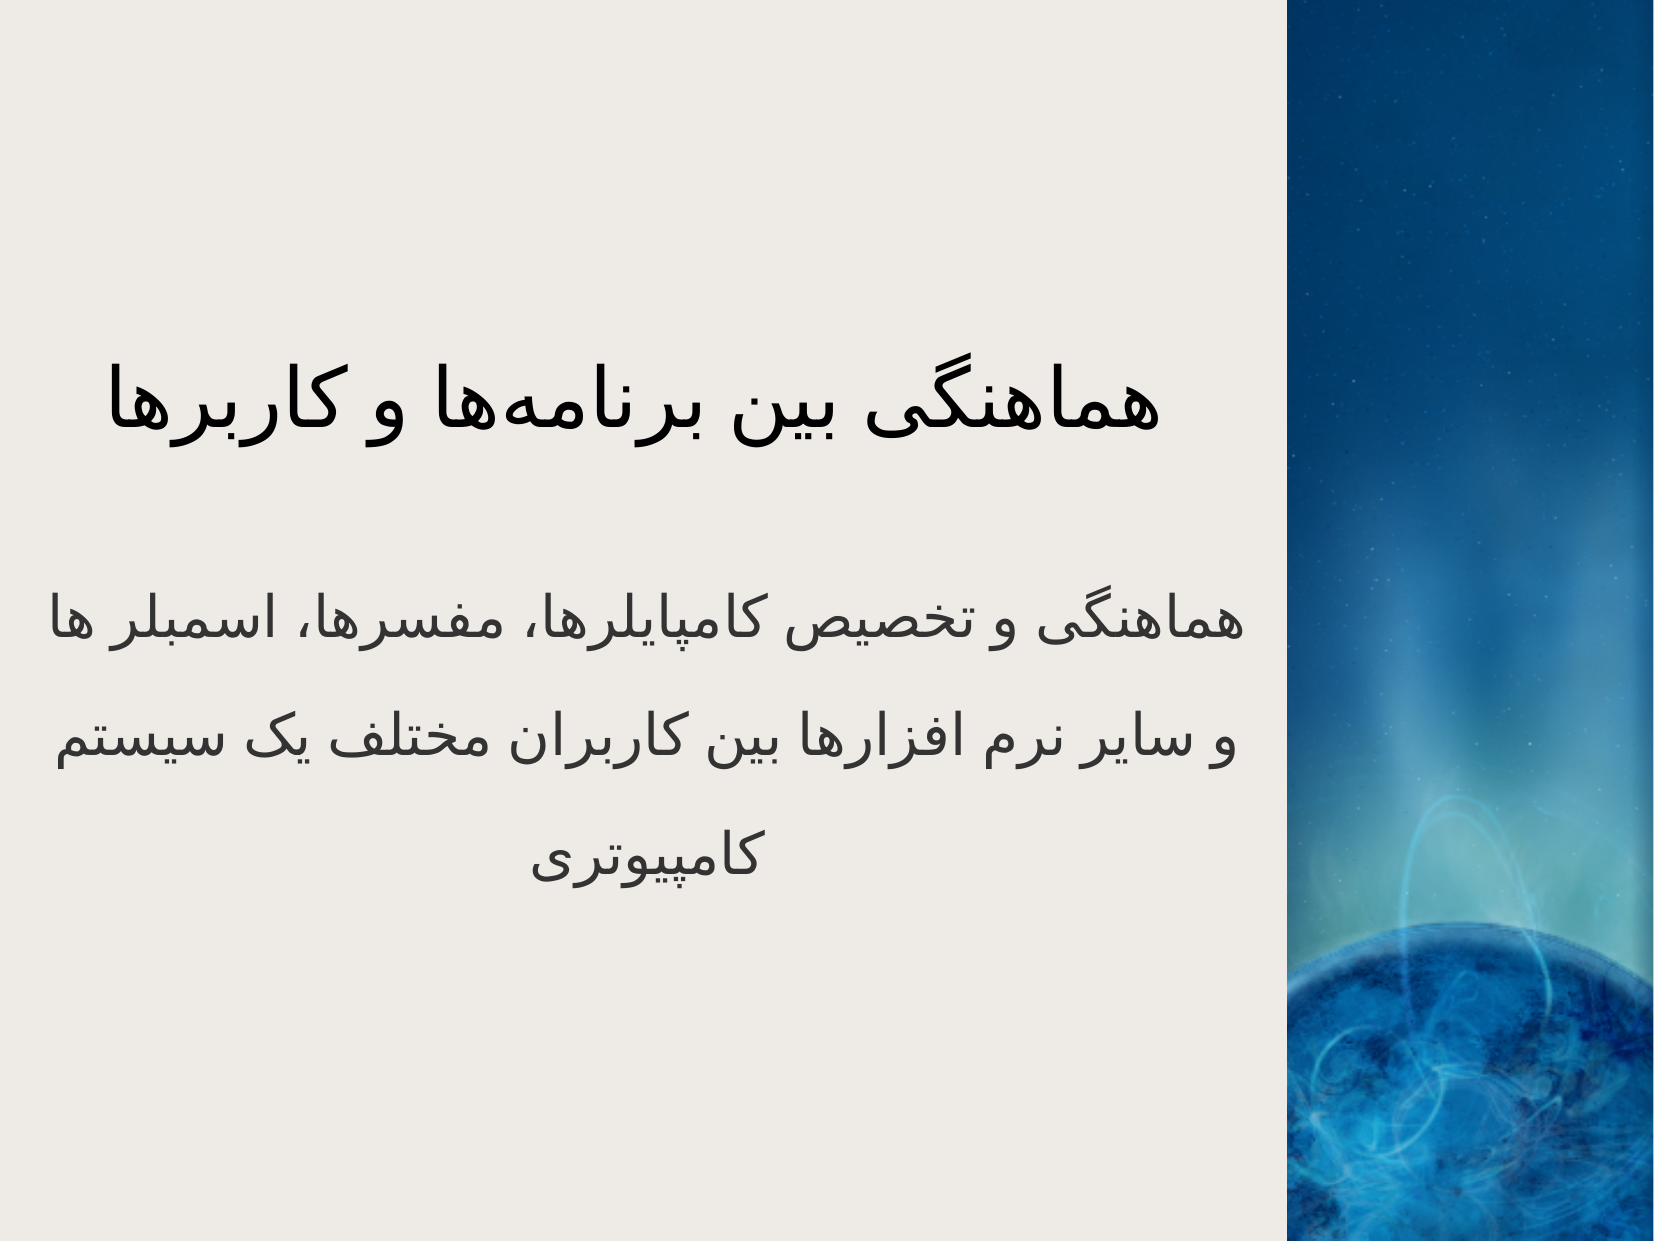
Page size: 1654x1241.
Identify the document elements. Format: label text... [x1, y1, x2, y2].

title هماهنگی بین برنامه‌ها و کاربر‌ها [14, 292, 1255, 500]
picture [0, 0, 1654, 1241]
title هماهنگی و تخصیص کامپایلرها، مفسر‌ها، اسمبلر ها و سایر نرم افزار‌ها بین کاربران مختلف یک سیستم کامپیوتری [37, 493, 1259, 934]
